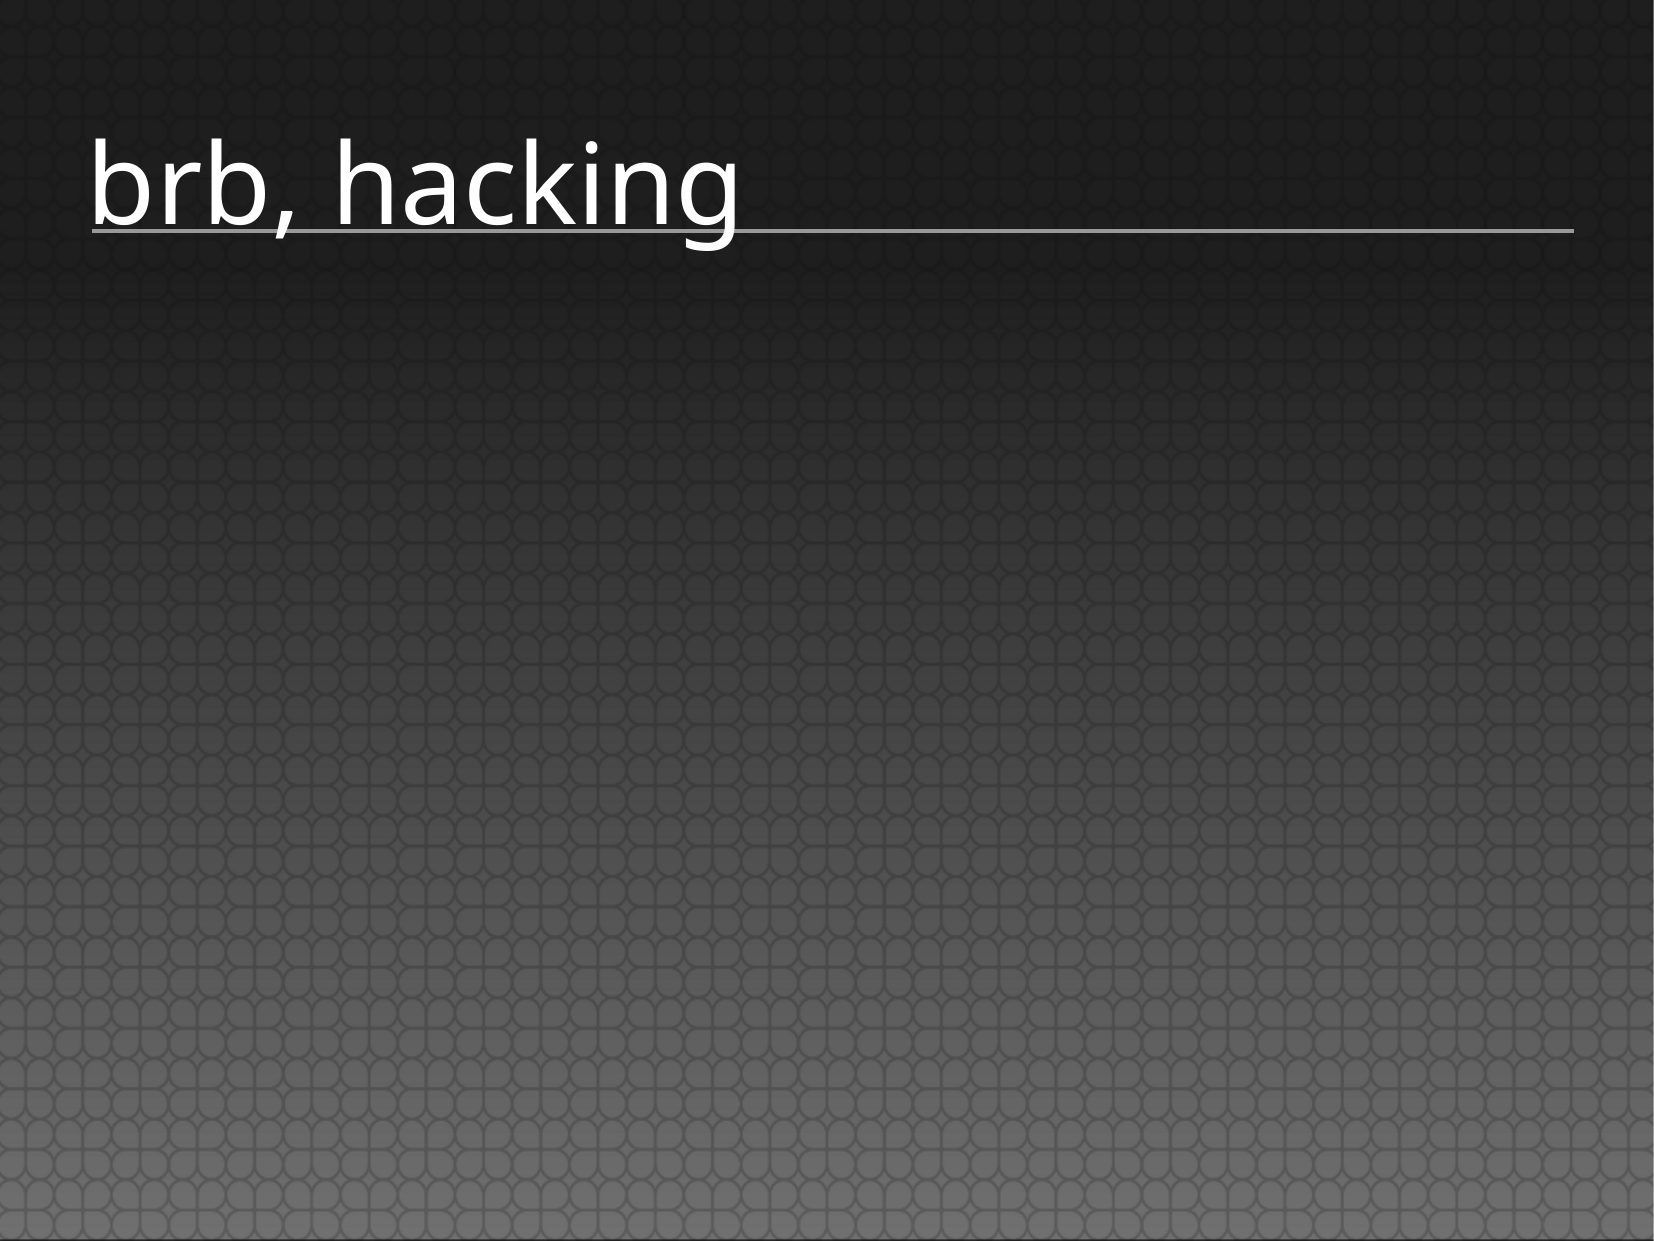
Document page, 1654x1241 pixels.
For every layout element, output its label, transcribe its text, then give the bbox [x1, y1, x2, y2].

picture [0, 0, 1654, 1241]
title brb, hacking [86, 112, 1576, 249]
